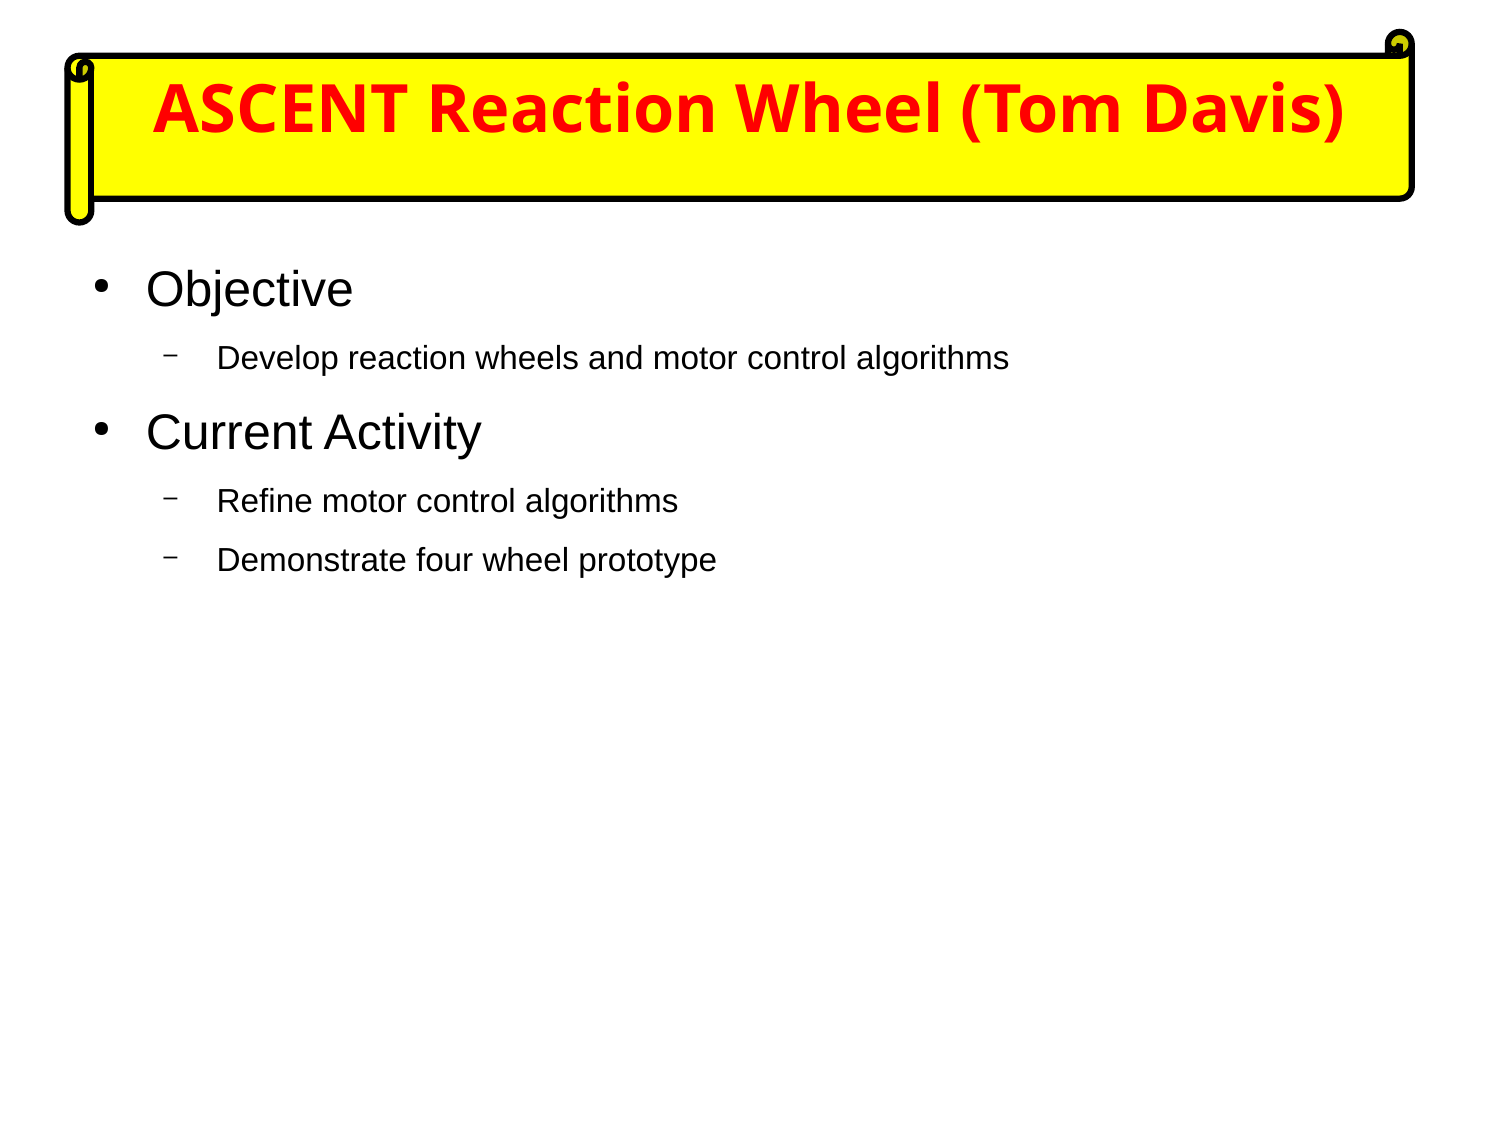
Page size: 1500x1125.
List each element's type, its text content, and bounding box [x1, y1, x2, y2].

text_box [72, 31, 1412, 58]
list Objective Develop reaction wheels and motor control algorithms Current Activity Refine motor control algorithms Demonstrate four wheel prototype [75, 263, 1425, 916]
text_box ASCENT Reaction Wheel (Tom Davis) [0, 58, 1500, 154]
text_box [67, 154, 1412, 223]
